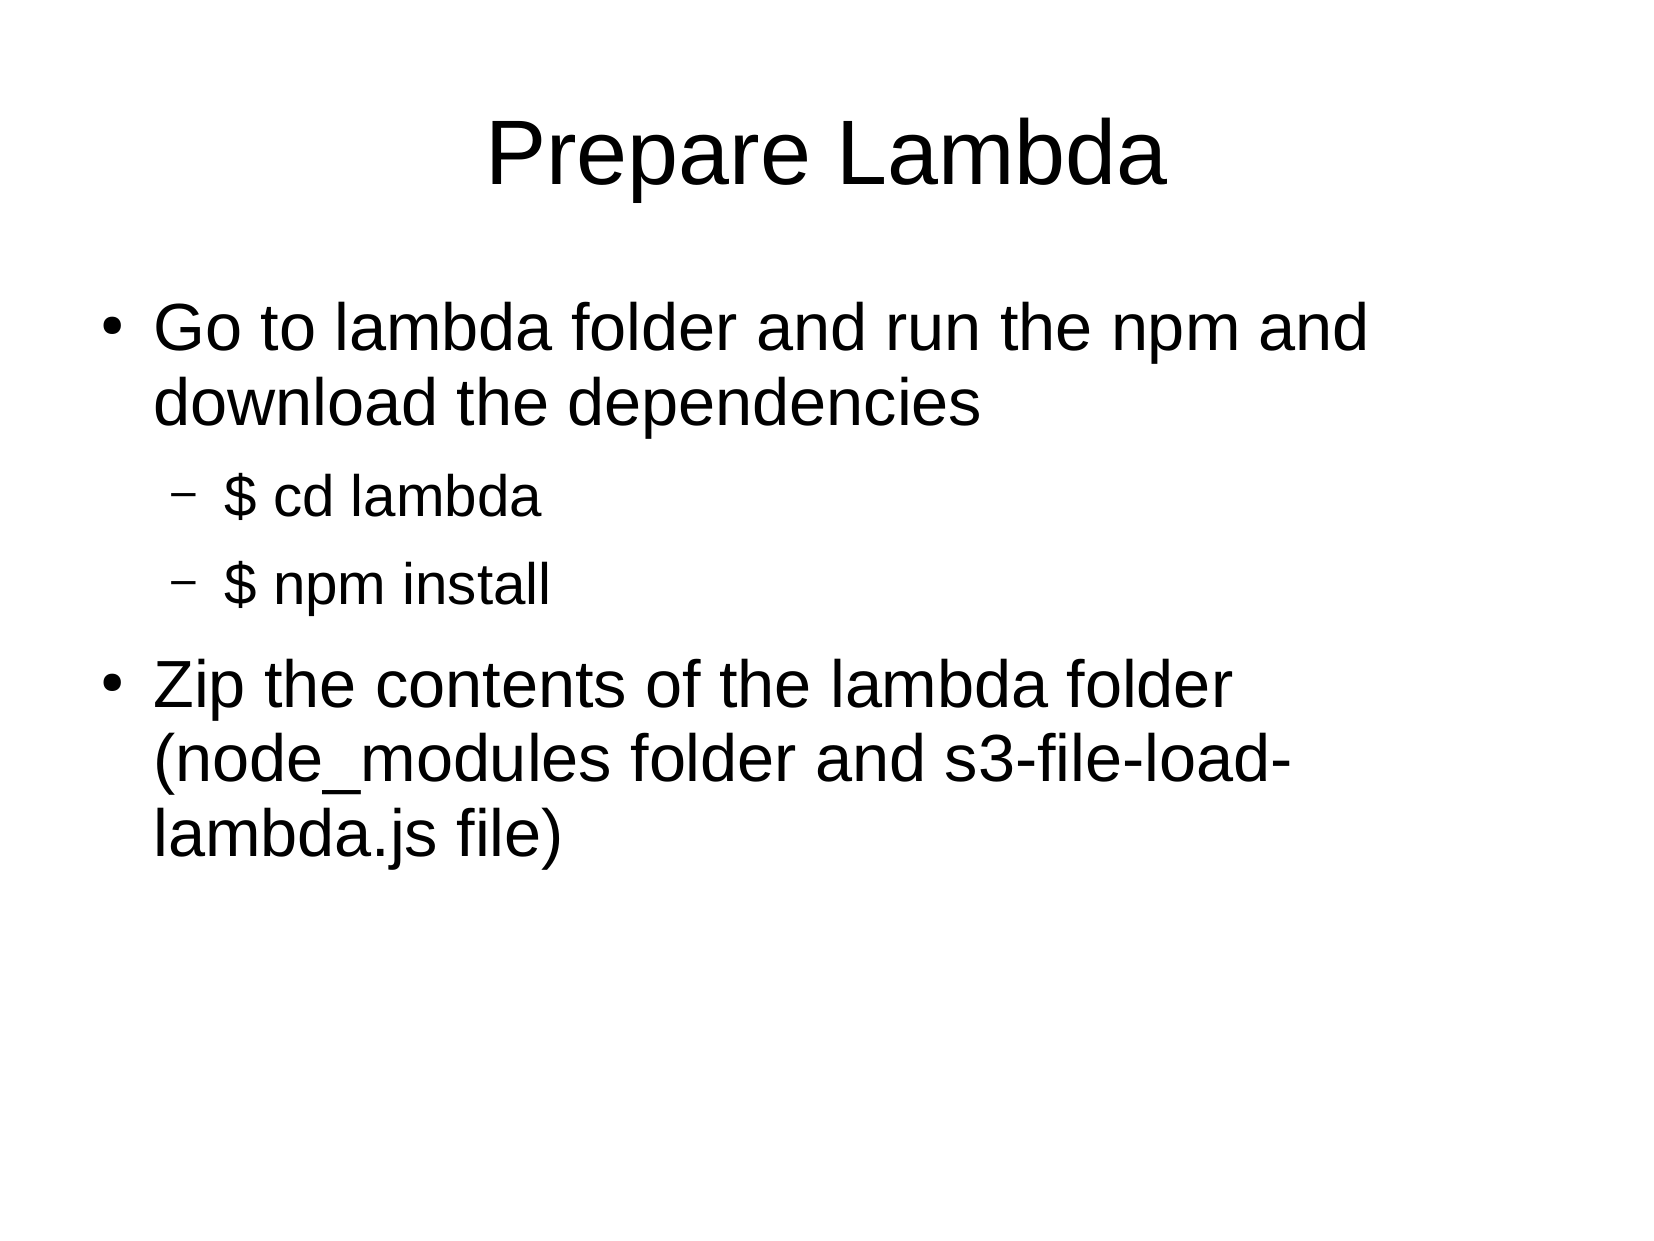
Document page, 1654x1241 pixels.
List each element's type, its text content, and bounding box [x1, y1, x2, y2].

title Prepare Lambda [82, 49, 1571, 257]
list Go to lambda folder and run the npm and download the dependencies $ cd lambda $ npm install Zip the contents of the lambda folder (node_modules folder and s3-file-load-lambda.js file) [82, 290, 1571, 1010]
